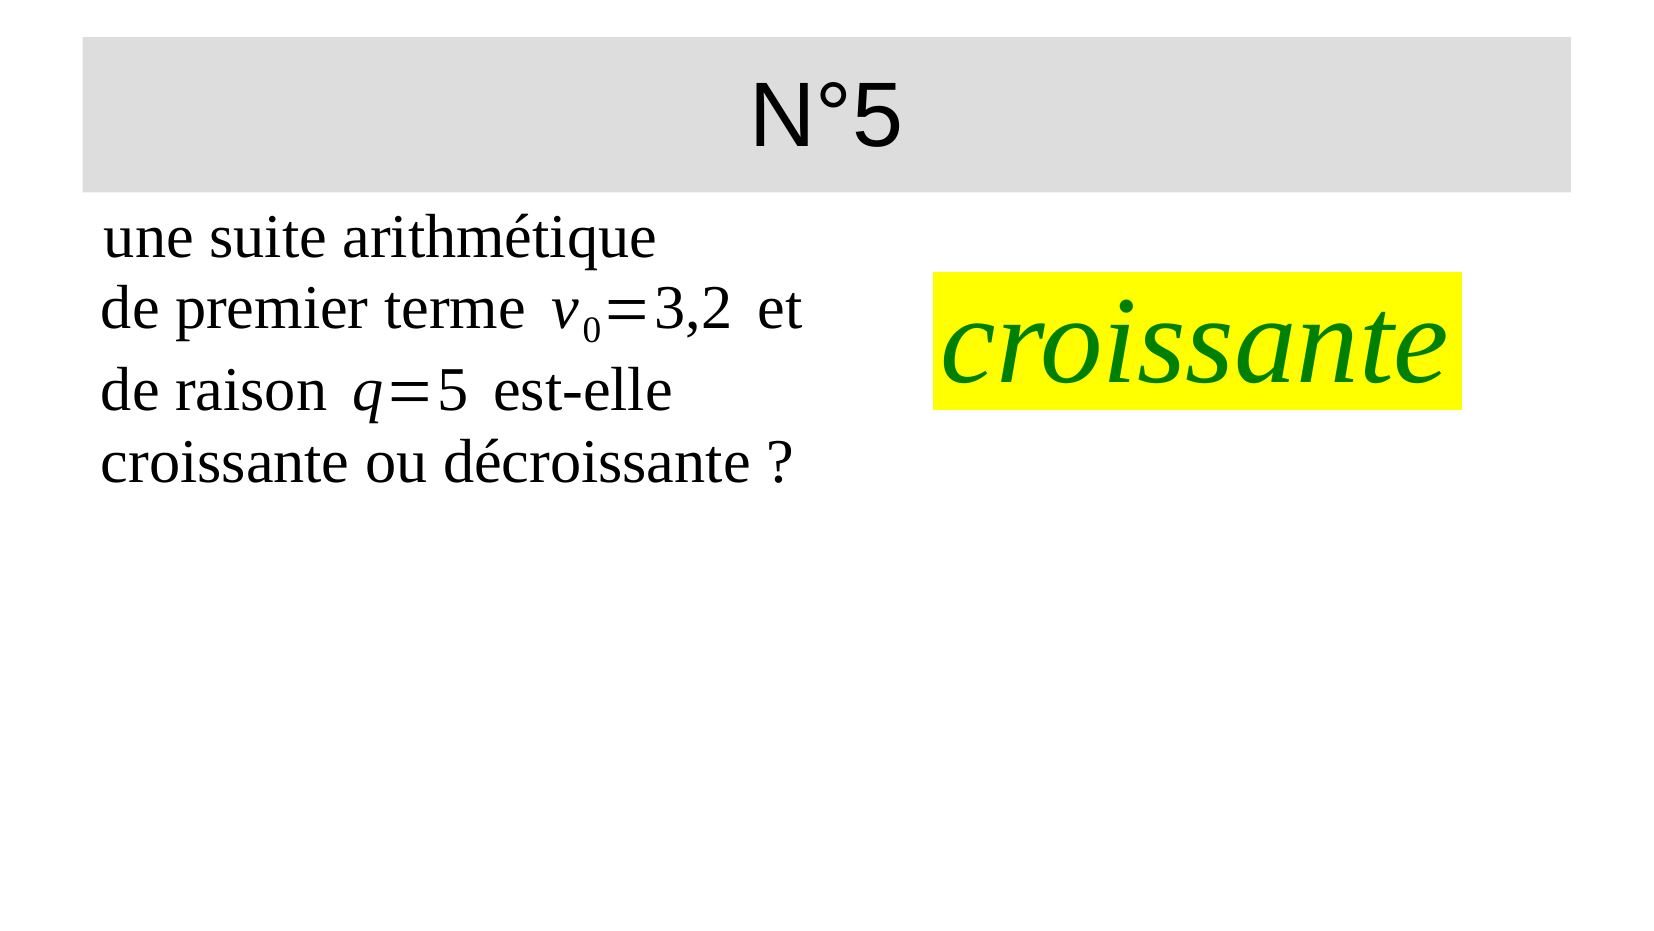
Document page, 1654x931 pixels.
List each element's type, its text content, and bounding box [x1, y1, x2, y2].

chart [94, 200, 813, 496]
chart [933, 271, 1463, 410]
title N°5 [82, 37, 1571, 193]
